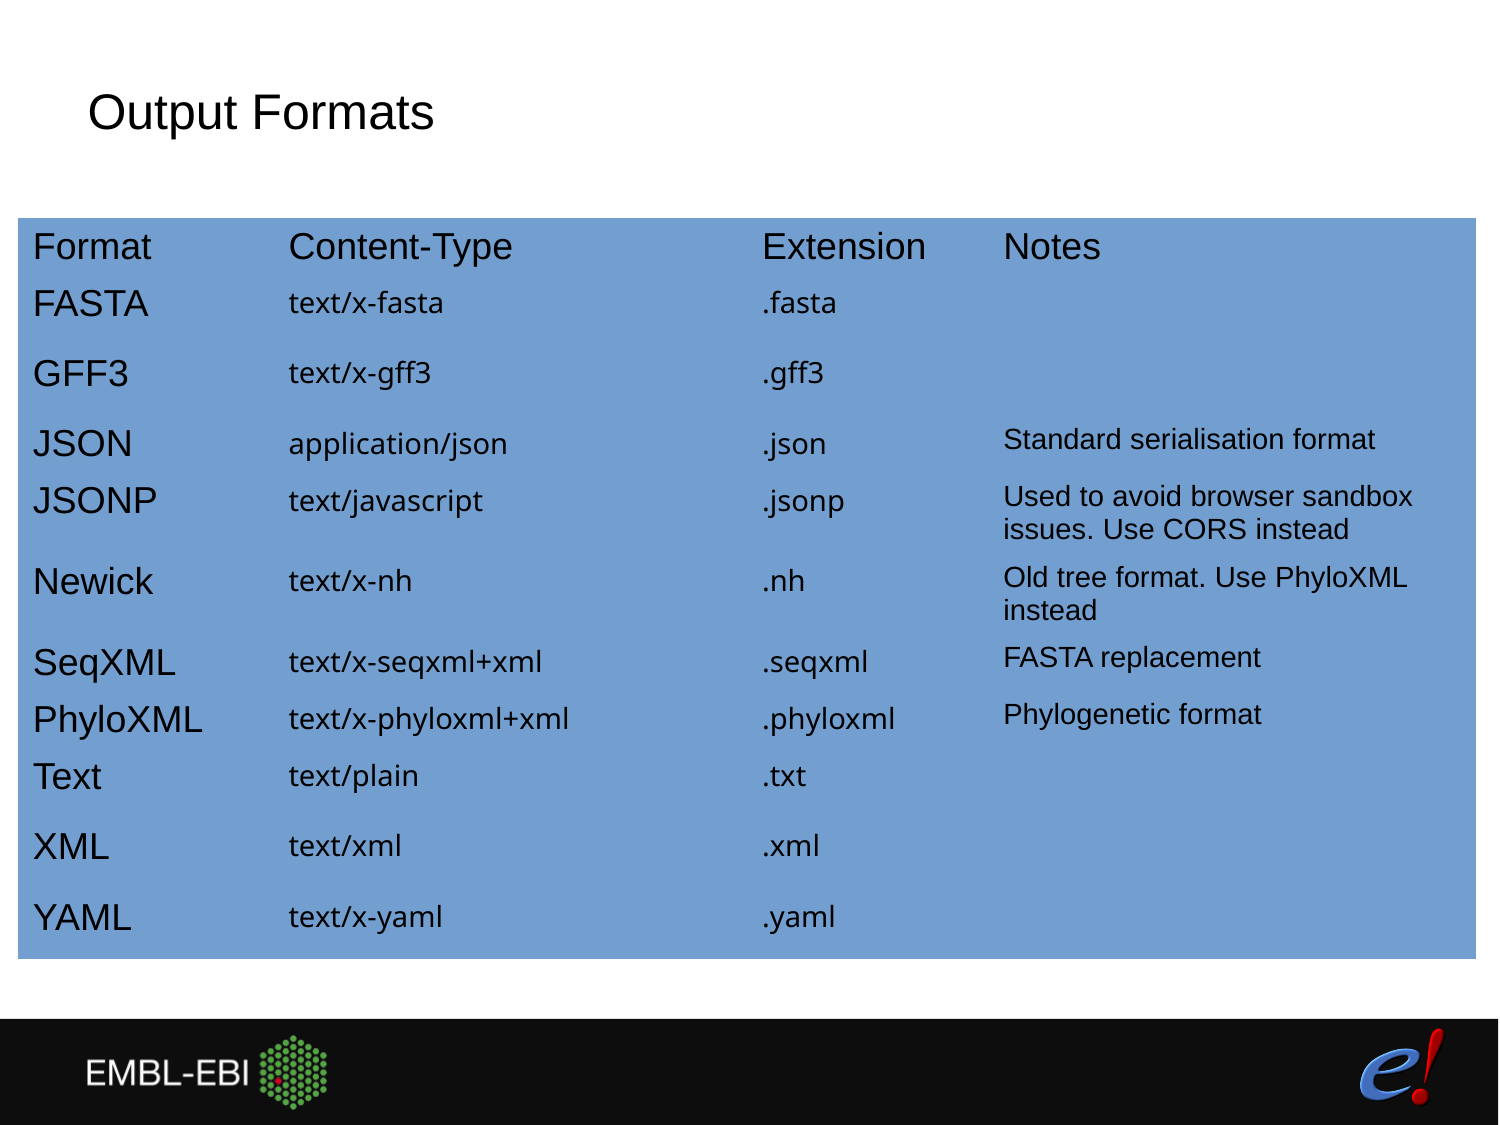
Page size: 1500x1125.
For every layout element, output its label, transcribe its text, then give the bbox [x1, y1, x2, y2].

table_cell GFF3 [18, 345, 274, 415]
table_cell text/x-yaml [274, 888, 747, 959]
table_cell JSON [18, 415, 274, 473]
table_cell .nh [747, 553, 988, 634]
table_cell Newick [18, 553, 274, 634]
table_cell Standard serialisation format [988, 415, 1476, 473]
table_cell .yaml [747, 888, 988, 959]
table_cell YAML [18, 888, 274, 959]
table_cell SeqXML [18, 634, 274, 691]
table_cell [988, 275, 1476, 345]
table_cell FASTA replacement [988, 634, 1476, 691]
picture [87, 1035, 327, 1110]
table_cell .fasta [747, 275, 988, 345]
table_cell Phylogenetic format [988, 691, 1476, 748]
table_cell [988, 748, 1476, 818]
title Output Formats [87, 50, 1425, 175]
table_cell .phyloxml [747, 691, 988, 748]
table_cell text/x-fasta [274, 275, 747, 345]
table_cell text/x-phyloxml+xml [274, 691, 747, 748]
table_header Notes [988, 218, 1476, 275]
table_cell text/x-nh [274, 553, 747, 634]
table_cell FASTA [18, 275, 274, 345]
table_cell PhyloXML [18, 691, 274, 748]
table_cell XML [18, 818, 274, 888]
table_cell Text [18, 748, 274, 818]
table_cell text/x-gff3 [274, 345, 747, 415]
table_cell Old tree format. Use PhyloXML instead [988, 553, 1476, 634]
table_cell application/json [274, 415, 747, 473]
table_header Format [18, 218, 274, 275]
table_cell .txt [747, 748, 988, 818]
table_header Content-Type [274, 218, 747, 275]
table_cell [988, 345, 1476, 415]
table_cell .json [747, 415, 988, 473]
table_cell [988, 888, 1476, 959]
table_cell JSONP [18, 473, 274, 553]
table_cell text/javascript [274, 473, 747, 553]
table_header Extension [747, 218, 988, 275]
picture [1357, 1026, 1448, 1112]
table_cell text/x-seqxml+xml [274, 634, 747, 691]
table_cell text/plain [274, 748, 747, 818]
table_cell .xml [747, 818, 988, 888]
table_cell [988, 818, 1476, 888]
table_cell .jsonp [747, 473, 988, 553]
table_cell text/xml [274, 818, 747, 888]
table_cell .seqxml [747, 634, 988, 691]
table_cell Used to avoid browser sandbox issues. Use CORS instead [988, 473, 1476, 553]
table_cell .gff3 [747, 345, 988, 415]
